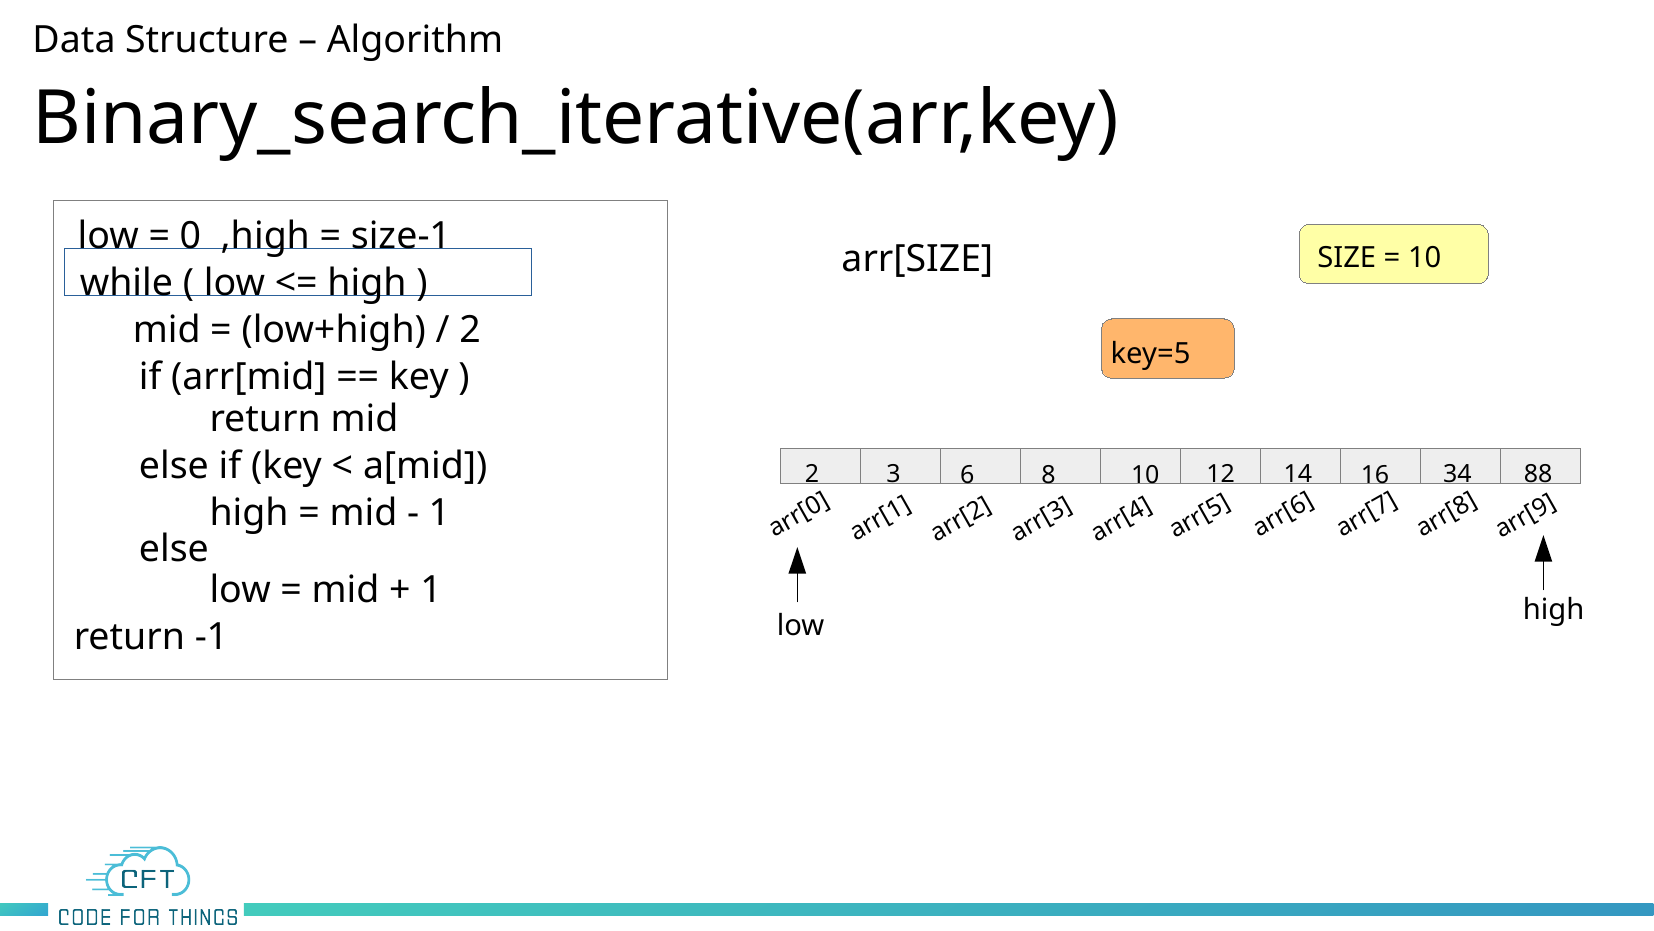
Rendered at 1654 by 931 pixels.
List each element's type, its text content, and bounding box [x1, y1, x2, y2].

text_box arr[0] [744, 484, 857, 558]
text_box low = mid + 1 [194, 555, 621, 614]
text_box arr[3] [986, 491, 1104, 568]
text_box else [124, 513, 243, 573]
text_box arr[2] [906, 488, 1016, 563]
text_box if (arr[mid] == key ) [124, 342, 550, 401]
text_box 16 [1346, 449, 1420, 501]
text_box high = mid - 1 [194, 478, 621, 537]
title Data Structure – Algorithm Binary_search_iterative(arr,key) [32, 0, 1595, 199]
text_box [1299, 224, 1489, 284]
text_box [1254, 448, 1269, 484]
text_box [1491, 448, 1509, 484]
text_box arr[5] [1151, 484, 1267, 556]
text_box while ( low <= high ) [64, 260, 514, 307]
text_box [1571, 448, 1581, 461]
text_box mid = (low+high) / 2 [118, 295, 603, 354]
text_box 88 [1509, 448, 1571, 500]
text_box else if (key < a[mid]) [124, 431, 621, 490]
text_box low [762, 596, 857, 646]
text_box arr[8] [1399, 484, 1503, 559]
text_box arr[9] [1471, 456, 1602, 560]
text_box 12 [1191, 448, 1254, 493]
text_box SIZE = 10 [1302, 228, 1483, 278]
text_box arr[7] [1318, 498, 1428, 562]
text_box return -1 [59, 602, 290, 662]
text_box [925, 448, 1191, 484]
picture [59, 846, 237, 925]
text_box [1331, 448, 1428, 484]
text_box arr[4] [1074, 492, 1179, 562]
text_box return mid [194, 383, 443, 443]
text_box [780, 448, 790, 484]
text_box key=5 [1095, 324, 1241, 409]
text_box [1102, 318, 1233, 324]
text_box 10 [1116, 449, 1181, 494]
text_box 2 [790, 448, 844, 493]
text_box low = 0 ,high = size-1 [53, 200, 609, 260]
text_box [53, 200, 668, 680]
text_box 14 [1269, 448, 1331, 500]
text_box high [1508, 580, 1607, 630]
text_box [844, 448, 871, 484]
text_box arr[1] [826, 485, 935, 562]
text_box arr[6] [1232, 484, 1362, 562]
text_box 3 [871, 448, 925, 493]
text_box 8 [1026, 449, 1089, 494]
text_box 6 [945, 449, 1007, 494]
text_box arr[SIZE] [826, 224, 1040, 291]
text_box 34 [1428, 448, 1491, 500]
